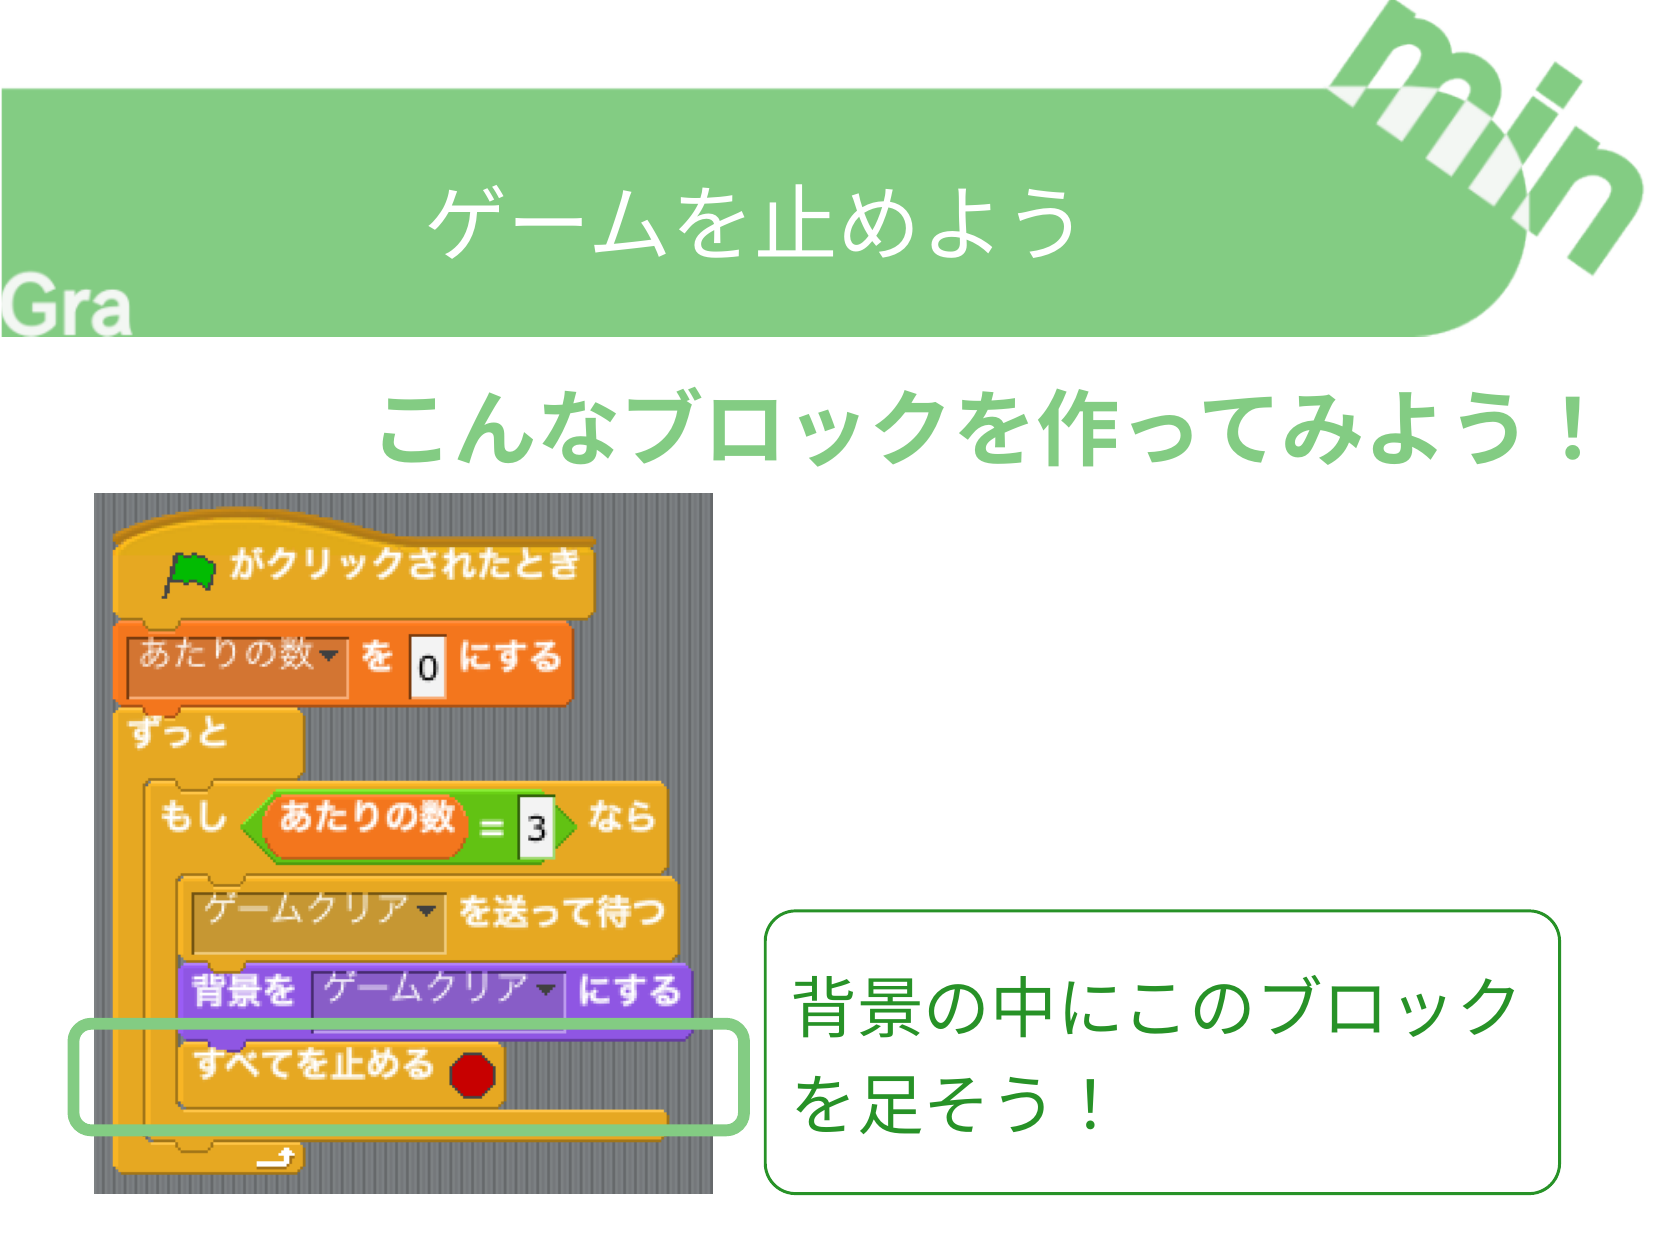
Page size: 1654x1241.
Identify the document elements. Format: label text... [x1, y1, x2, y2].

picture [1, 0, 1654, 337]
text_box こんなブロックを作ってみよう！ [35, 355, 1630, 495]
title ゲームを止めよう [11, 113, 1501, 324]
text_box 背景の中にこのブロックを足そう！ [765, 910, 1560, 1194]
picture [94, 1137, 713, 1194]
picture [94, 493, 713, 1017]
picture [94, 1030, 713, 1124]
